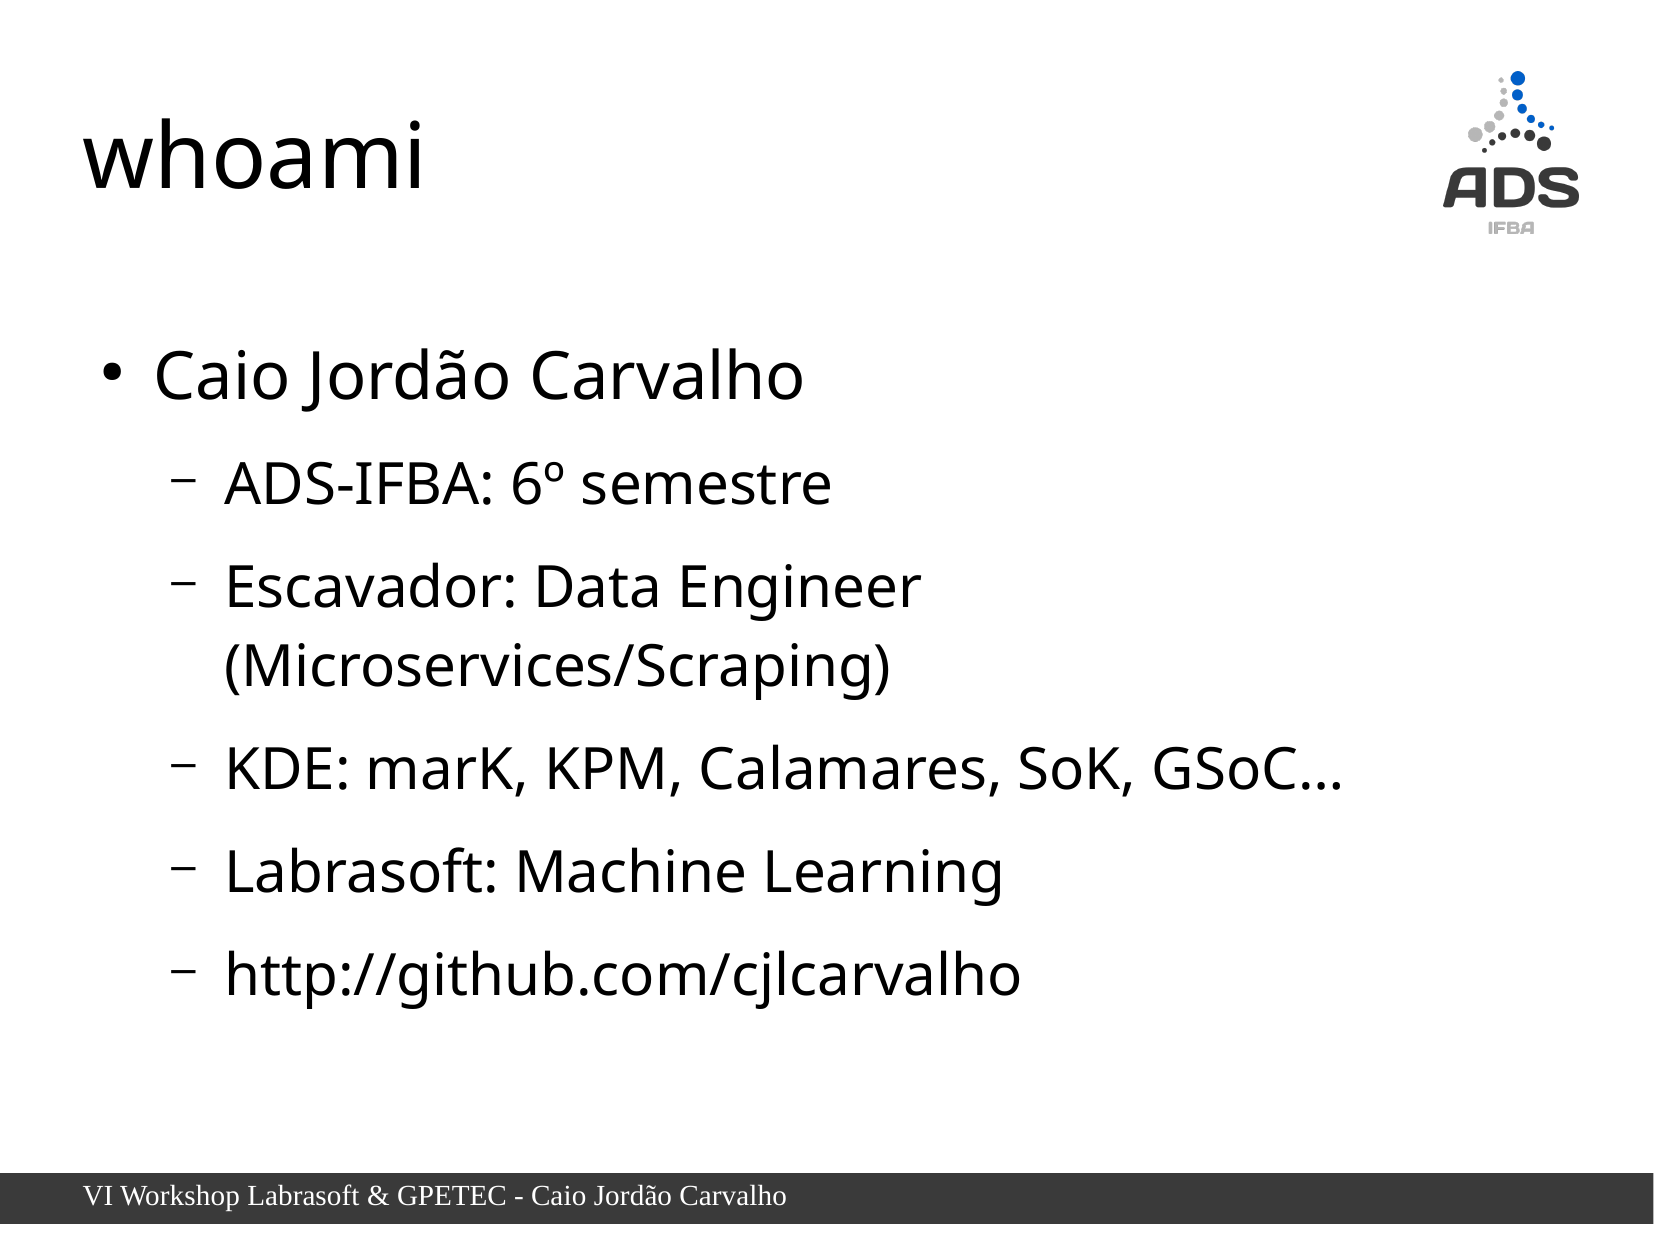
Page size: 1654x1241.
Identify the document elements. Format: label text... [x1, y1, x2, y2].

title whoami [82, 49, 1426, 257]
list Caio Jordão Carvalho ADS-IFBA: 6º semestre Escavador: Data Engineer (Microservices/Scraping) KDE: marK, KPM, Calamares, SoK, GSoC… Labrasoft: Machine Learning http://github.com/cjlcarvalho [82, 290, 1571, 1051]
picture [1443, 71, 1579, 234]
